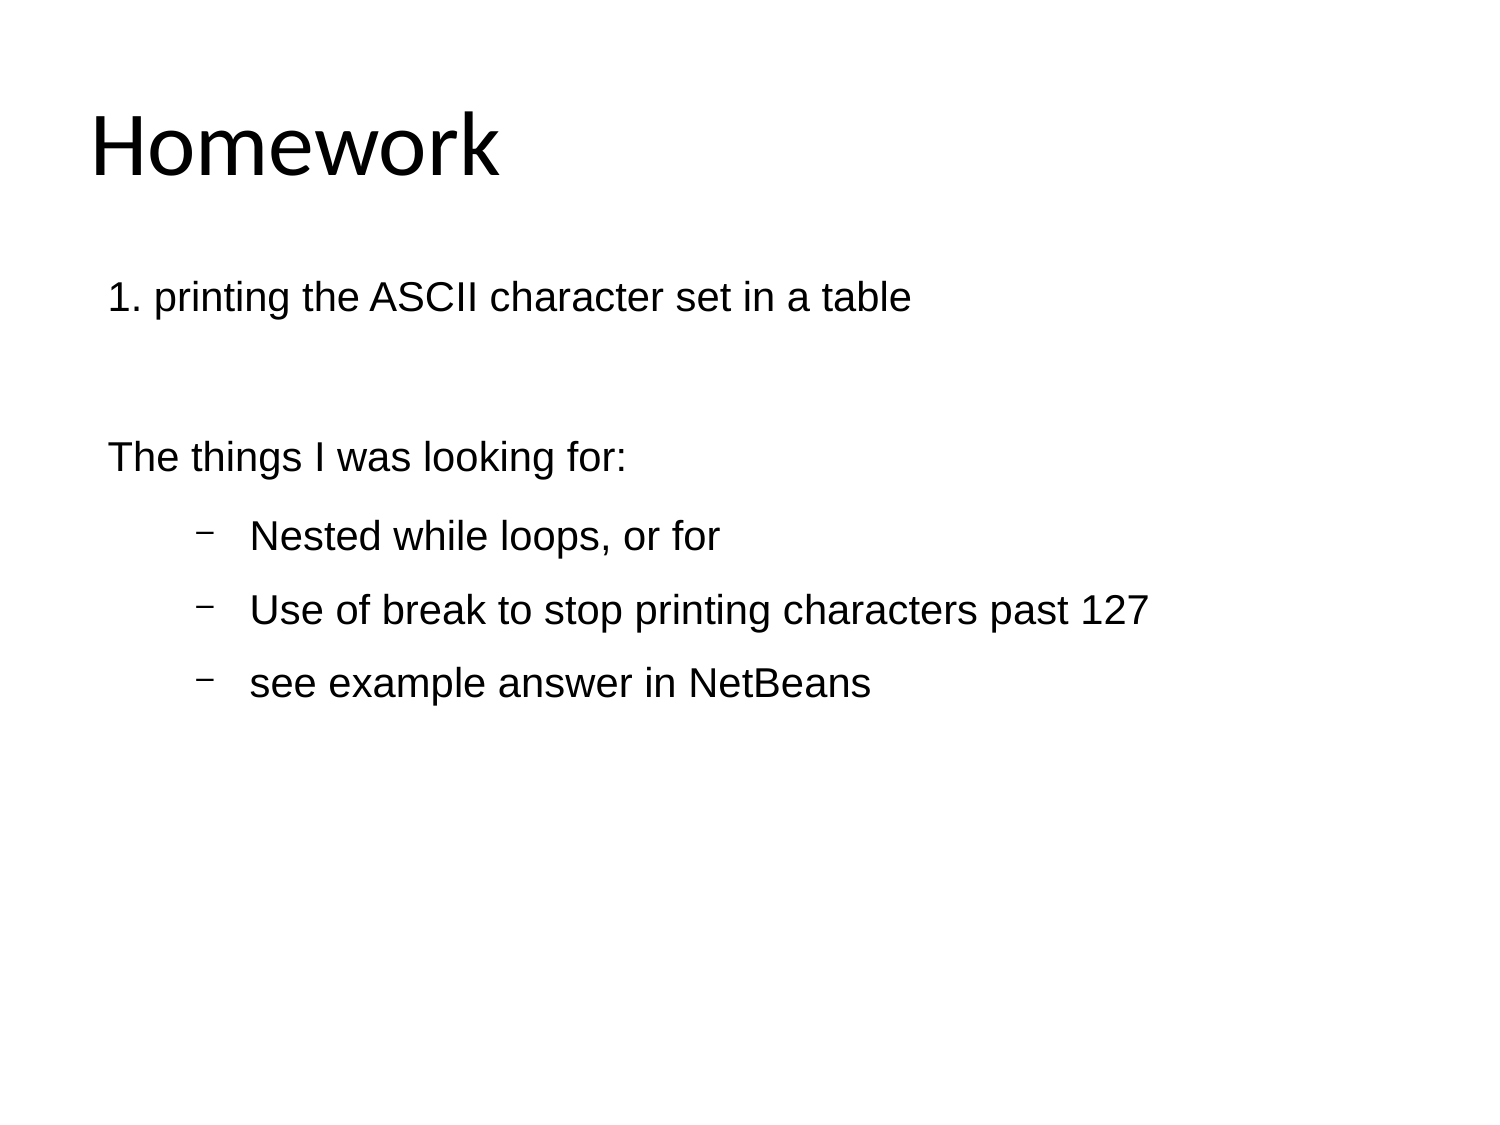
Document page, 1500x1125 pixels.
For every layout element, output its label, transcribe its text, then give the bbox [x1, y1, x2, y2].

list 1. printing the ASCII character set in a table The things I was looking for: Nested while loops, or for Use of break to stop printing characters past 127 see example answer in NetBeans [75, 262, 1425, 1005]
title Homework [75, 45, 1425, 233]
